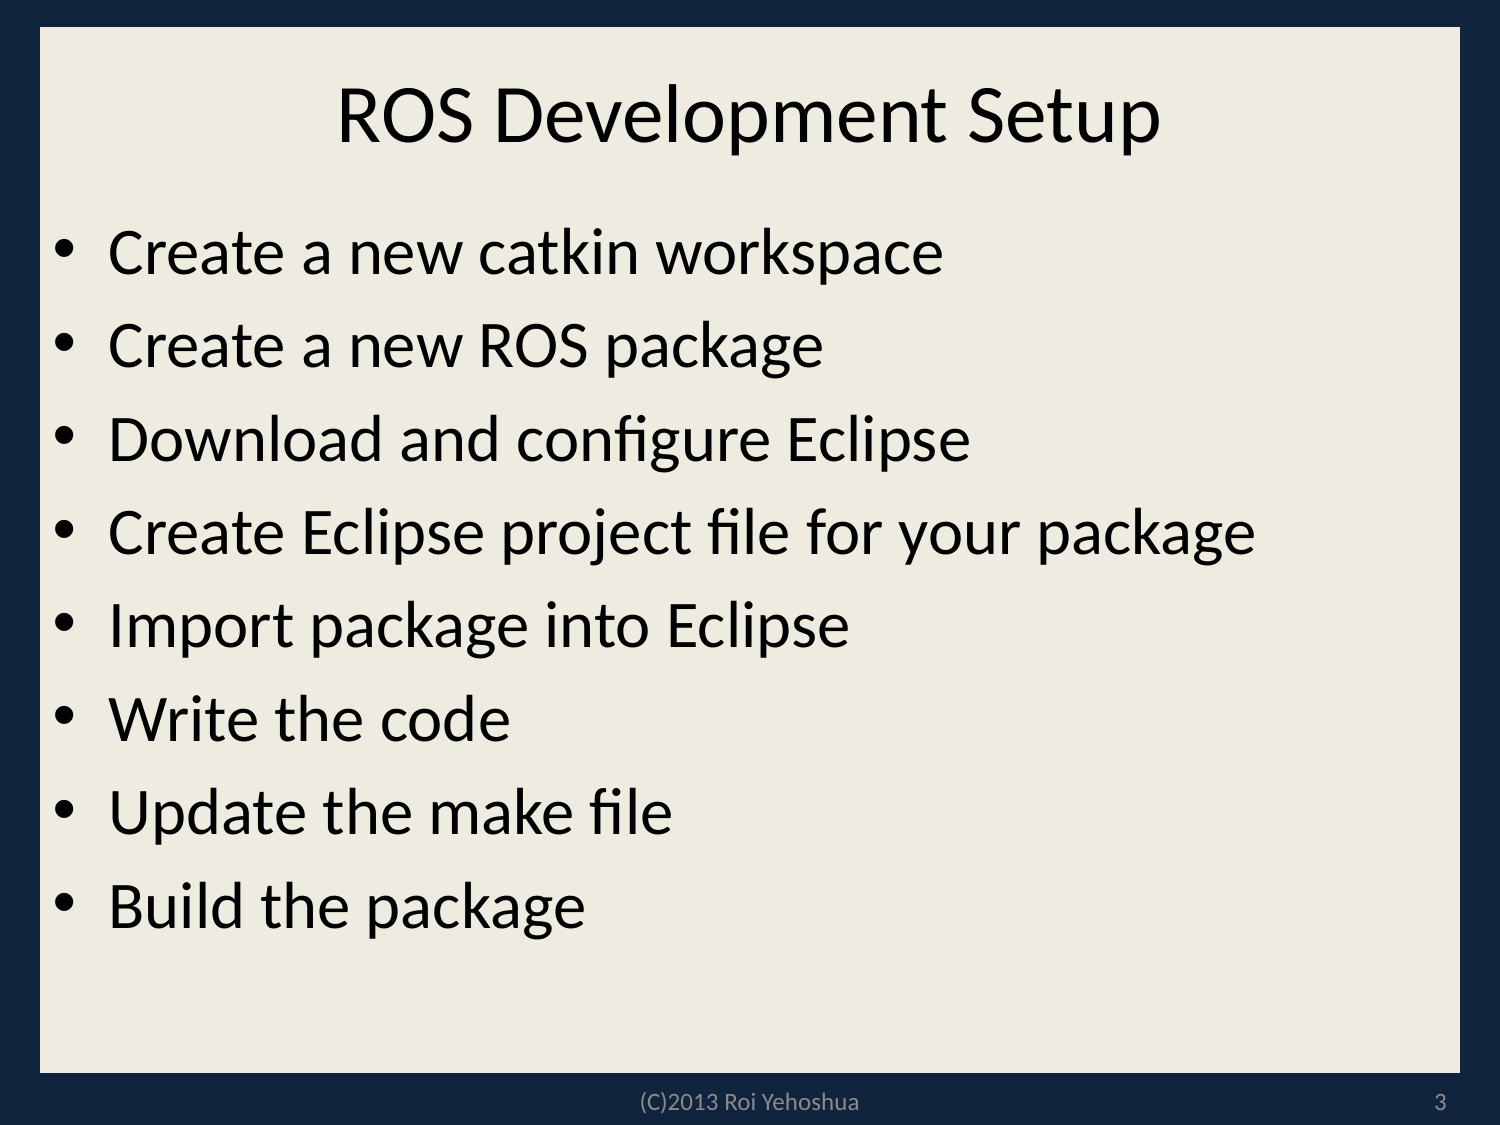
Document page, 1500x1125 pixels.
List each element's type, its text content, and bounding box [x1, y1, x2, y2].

footer (C)2013 Roi Yehoshua [512, 1074, 988, 1125]
list Create a new catkin workspace Create a new ROS package Download and configure Eclipse Create Eclipse project file for your package Import package into Eclipse Write the code Update the make file Build the package [37, 200, 1463, 1080]
slide_number <number> [1111, 1074, 1462, 1125]
title ROS Development Setup [37, 31, 1463, 188]
